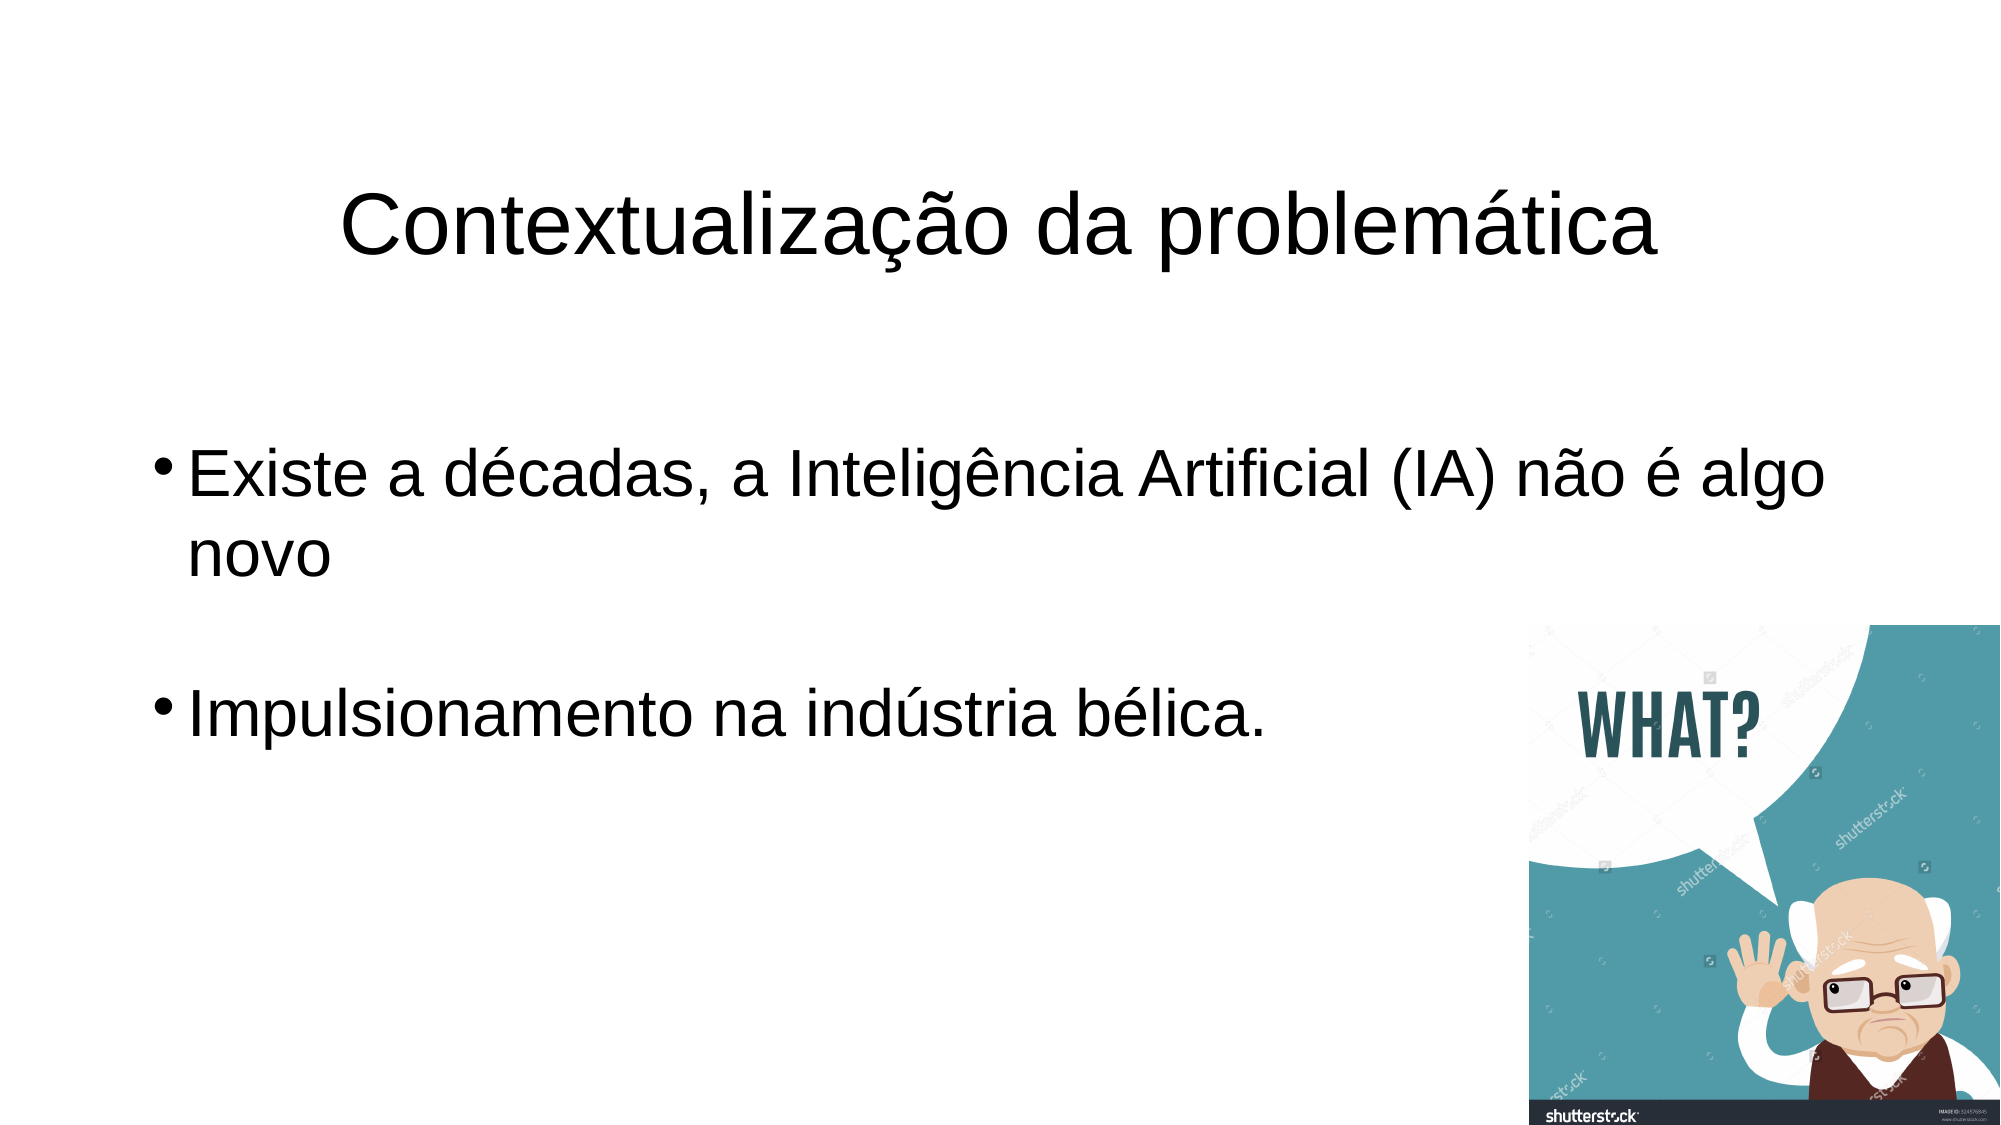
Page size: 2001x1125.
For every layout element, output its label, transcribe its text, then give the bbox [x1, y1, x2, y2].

text_box Contextualização da problemática [137, 60, 1863, 380]
text_box Existe a décadas, a Inteligência Artificial (IA) não é algo novo Impulsionamento na indústria bélica. [137, 422, 1863, 1014]
picture [1529, 625, 2000, 1125]
